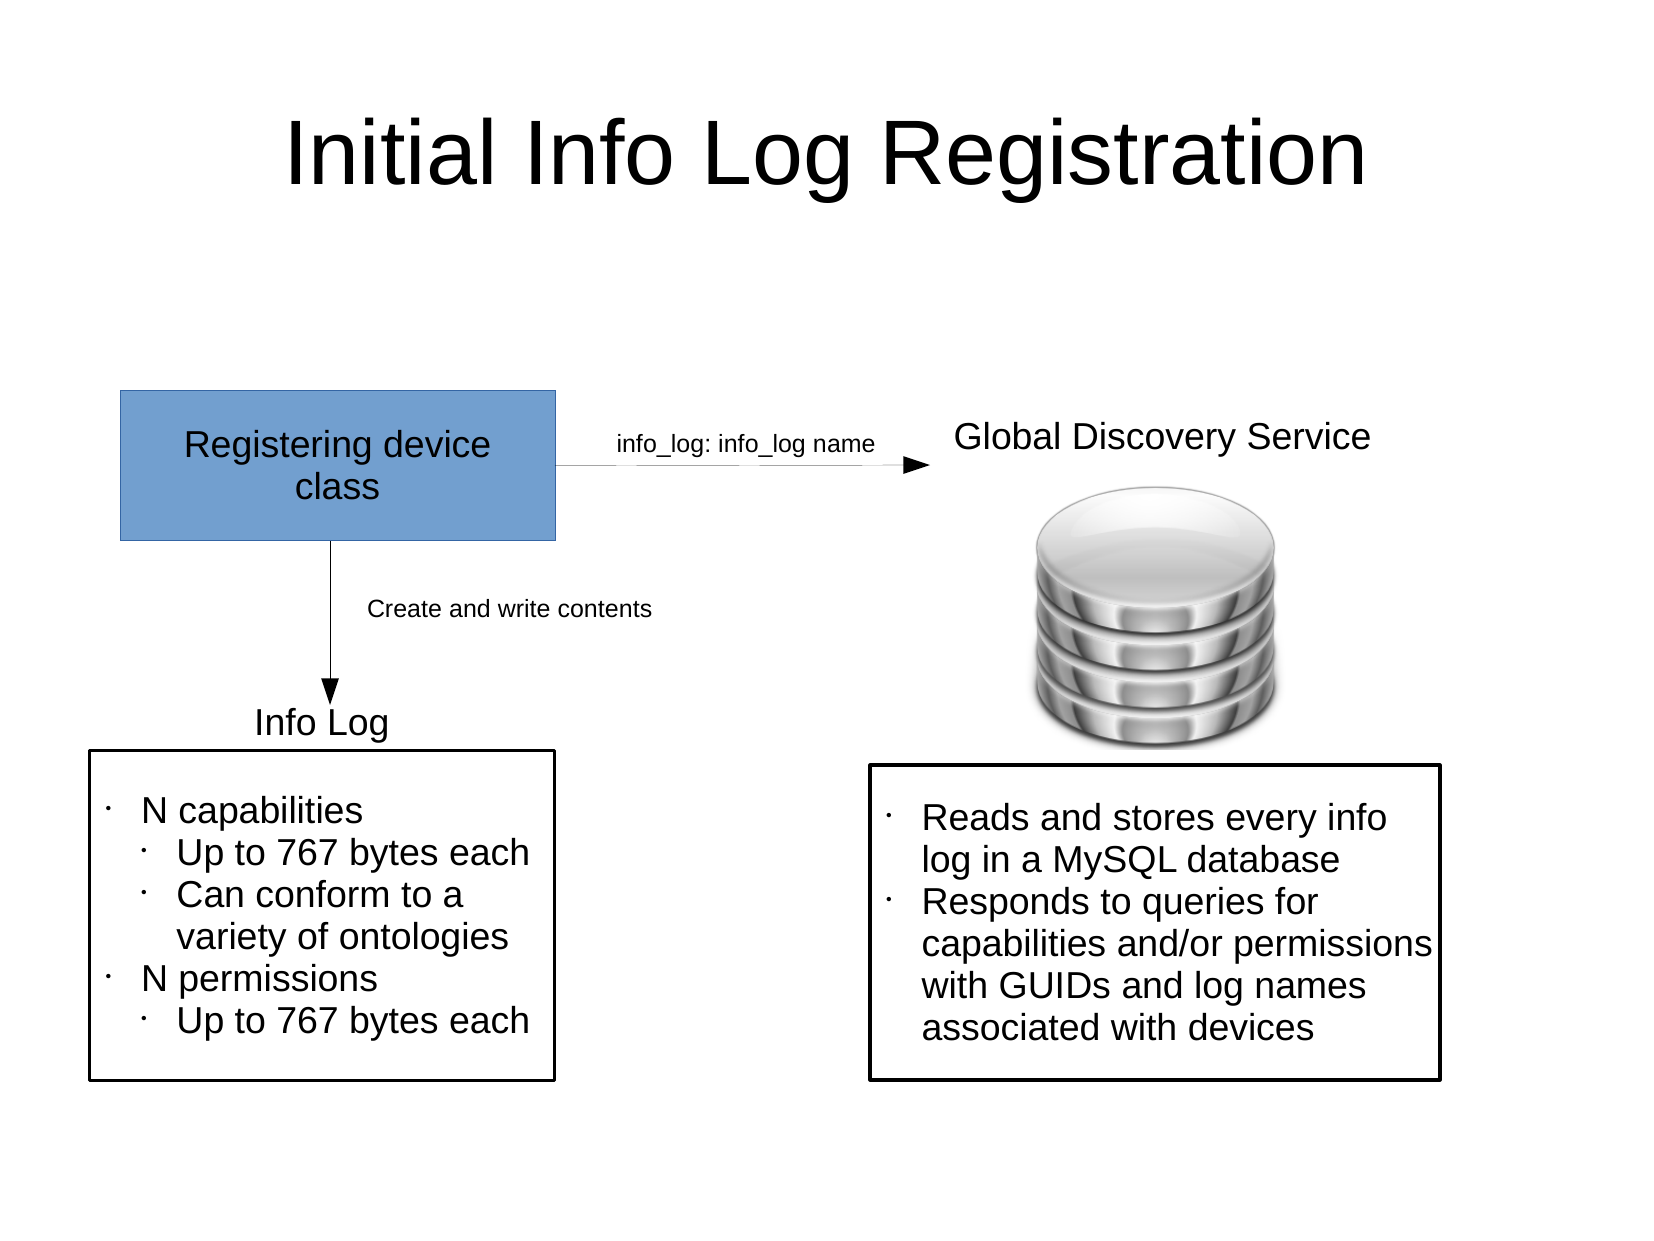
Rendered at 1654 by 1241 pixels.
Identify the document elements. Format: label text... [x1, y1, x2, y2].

text_box Global Discovery Service [930, 408, 1396, 466]
title Initial Info Log Registration [82, 49, 1571, 257]
text_box Info Log [89, 693, 555, 751]
picture [1020, 479, 1291, 751]
text_box info_log: info_log name [540, 422, 961, 466]
text_box Create and write contents [345, 586, 676, 631]
text_box N capabilities Up to 767 bytes each Can conform to a variety of ontologies N permissions Up to 767 bytes each [89, 751, 555, 1081]
text_box Reads and stores every info log in a MySQL database Responds to queries for capabilities and/or permissions with GUIDs and log names associated with devices [870, 765, 1441, 1081]
text_box Registering device class [120, 390, 556, 541]
